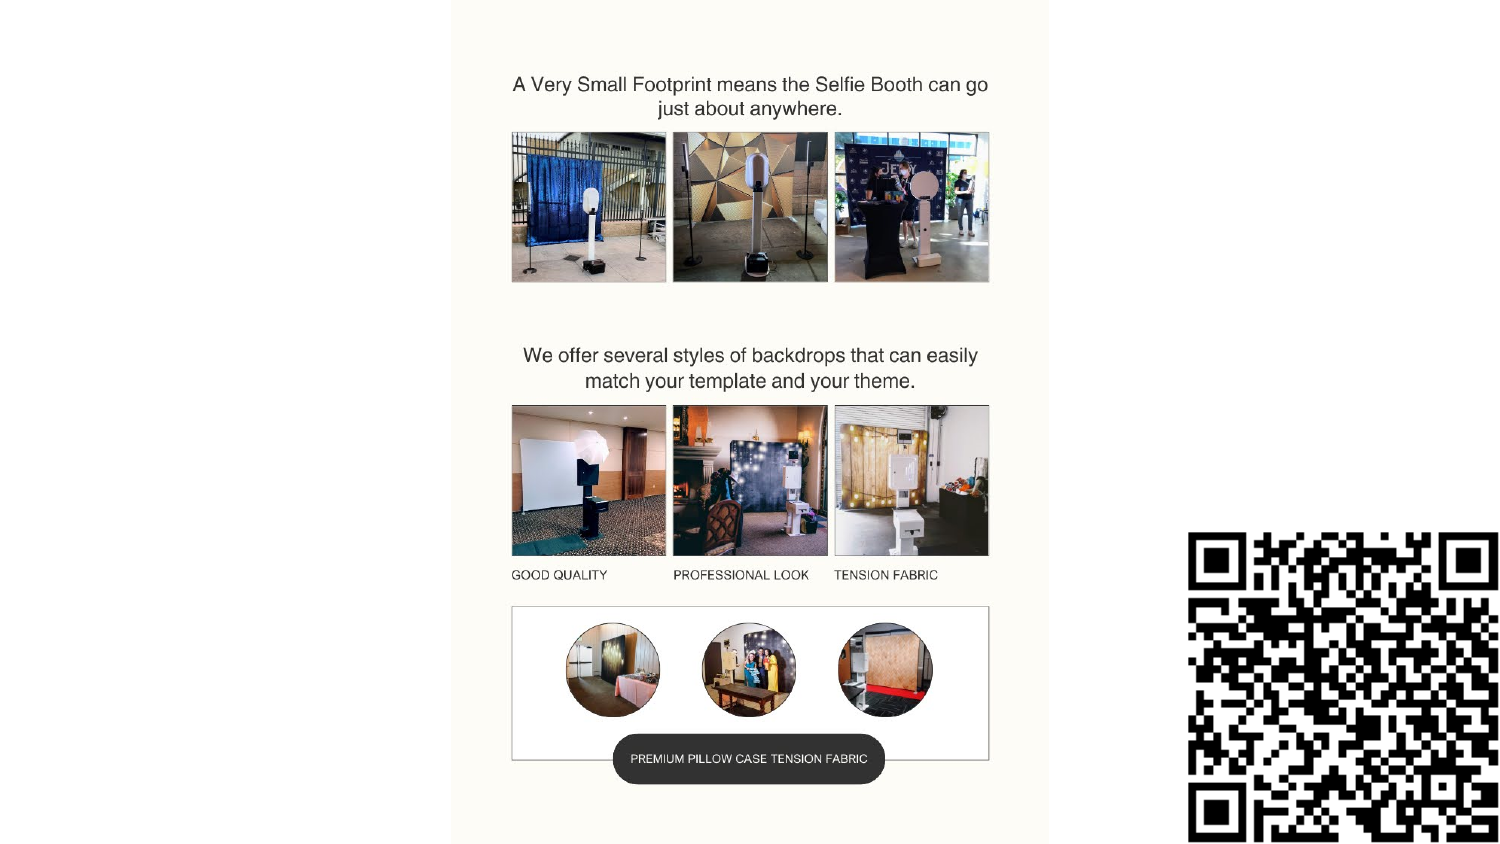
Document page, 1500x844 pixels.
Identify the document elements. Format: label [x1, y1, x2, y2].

picture [451, 0, 1049, 844]
picture [1187, 531, 1500, 844]
